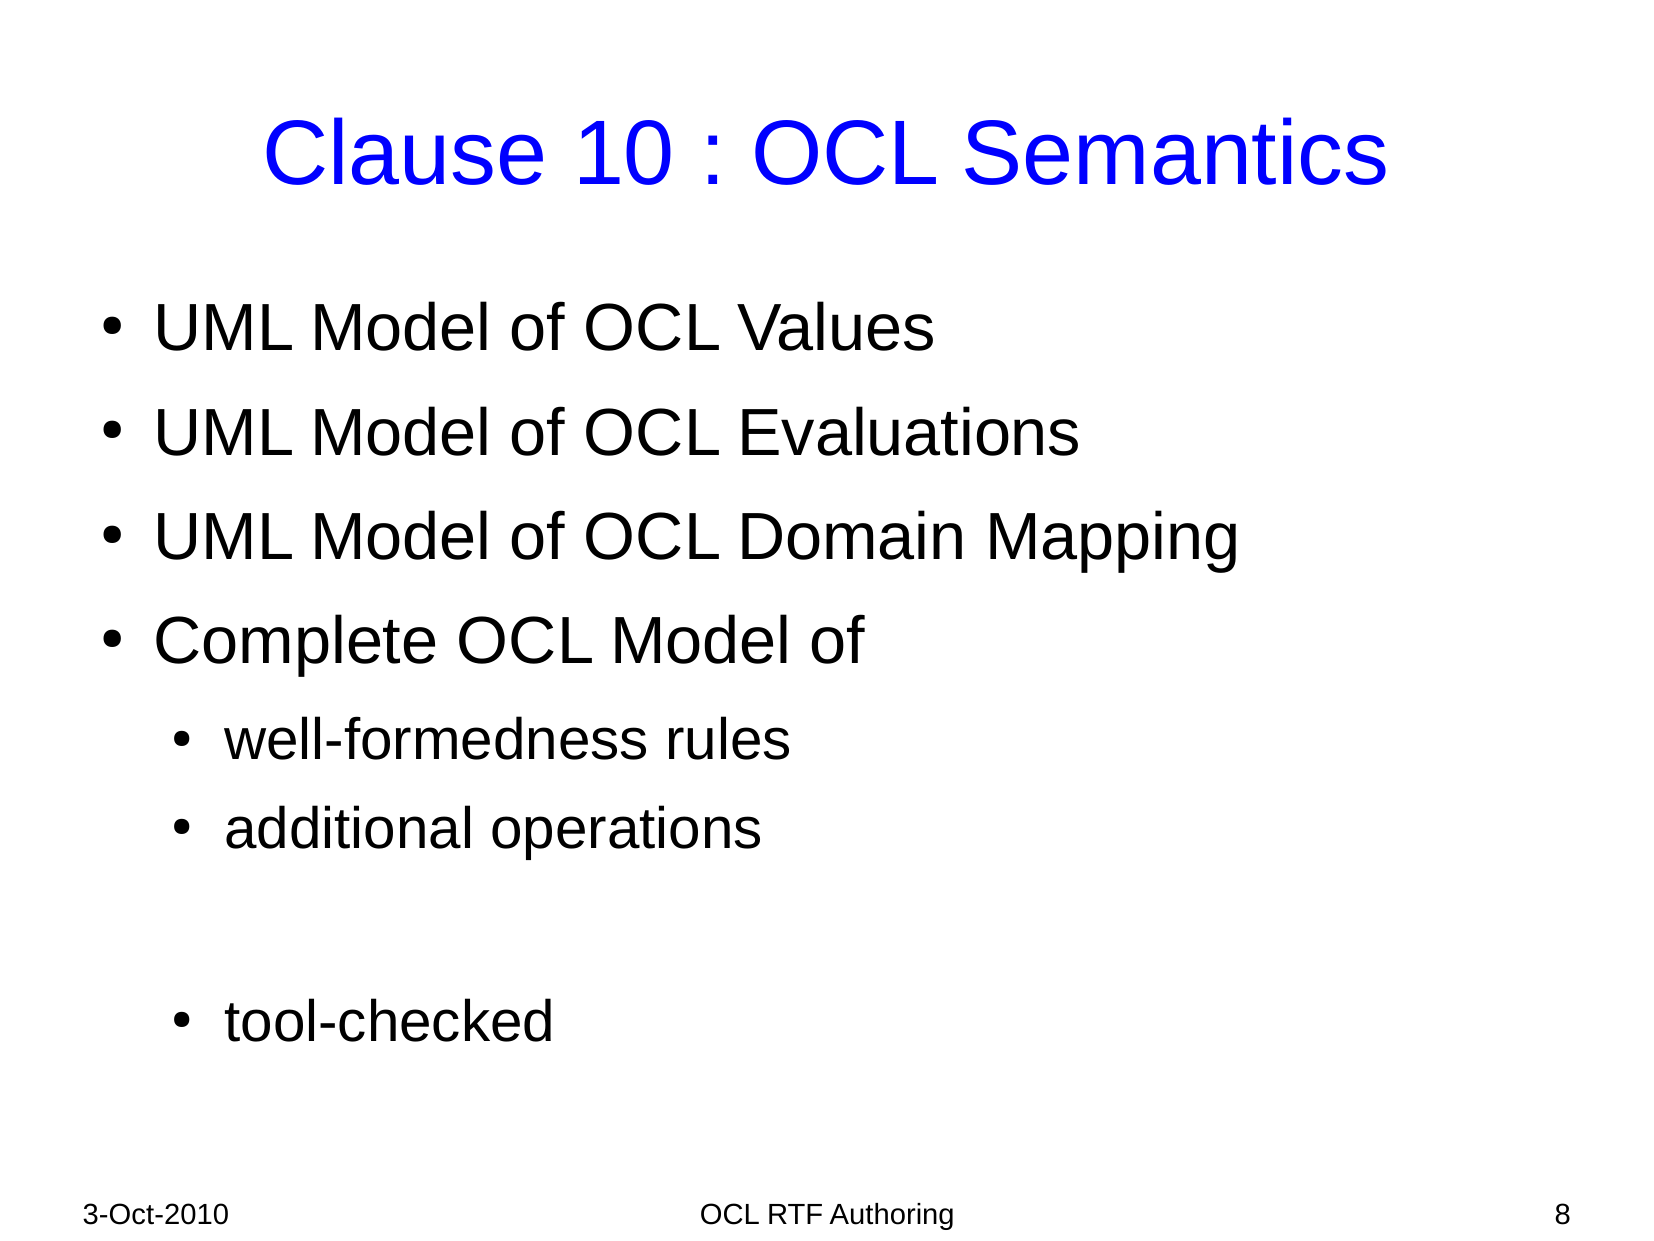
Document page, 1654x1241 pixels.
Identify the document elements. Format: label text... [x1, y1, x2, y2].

list UML Model of OCL Values UML Model of OCL Evaluations UML Model of OCL Domain Mapping Complete OCL Model of well-formedness rules additional operations tool-checked [82, 290, 1571, 1152]
title Clause 10 : OCL Semantics [82, 56, 1571, 250]
